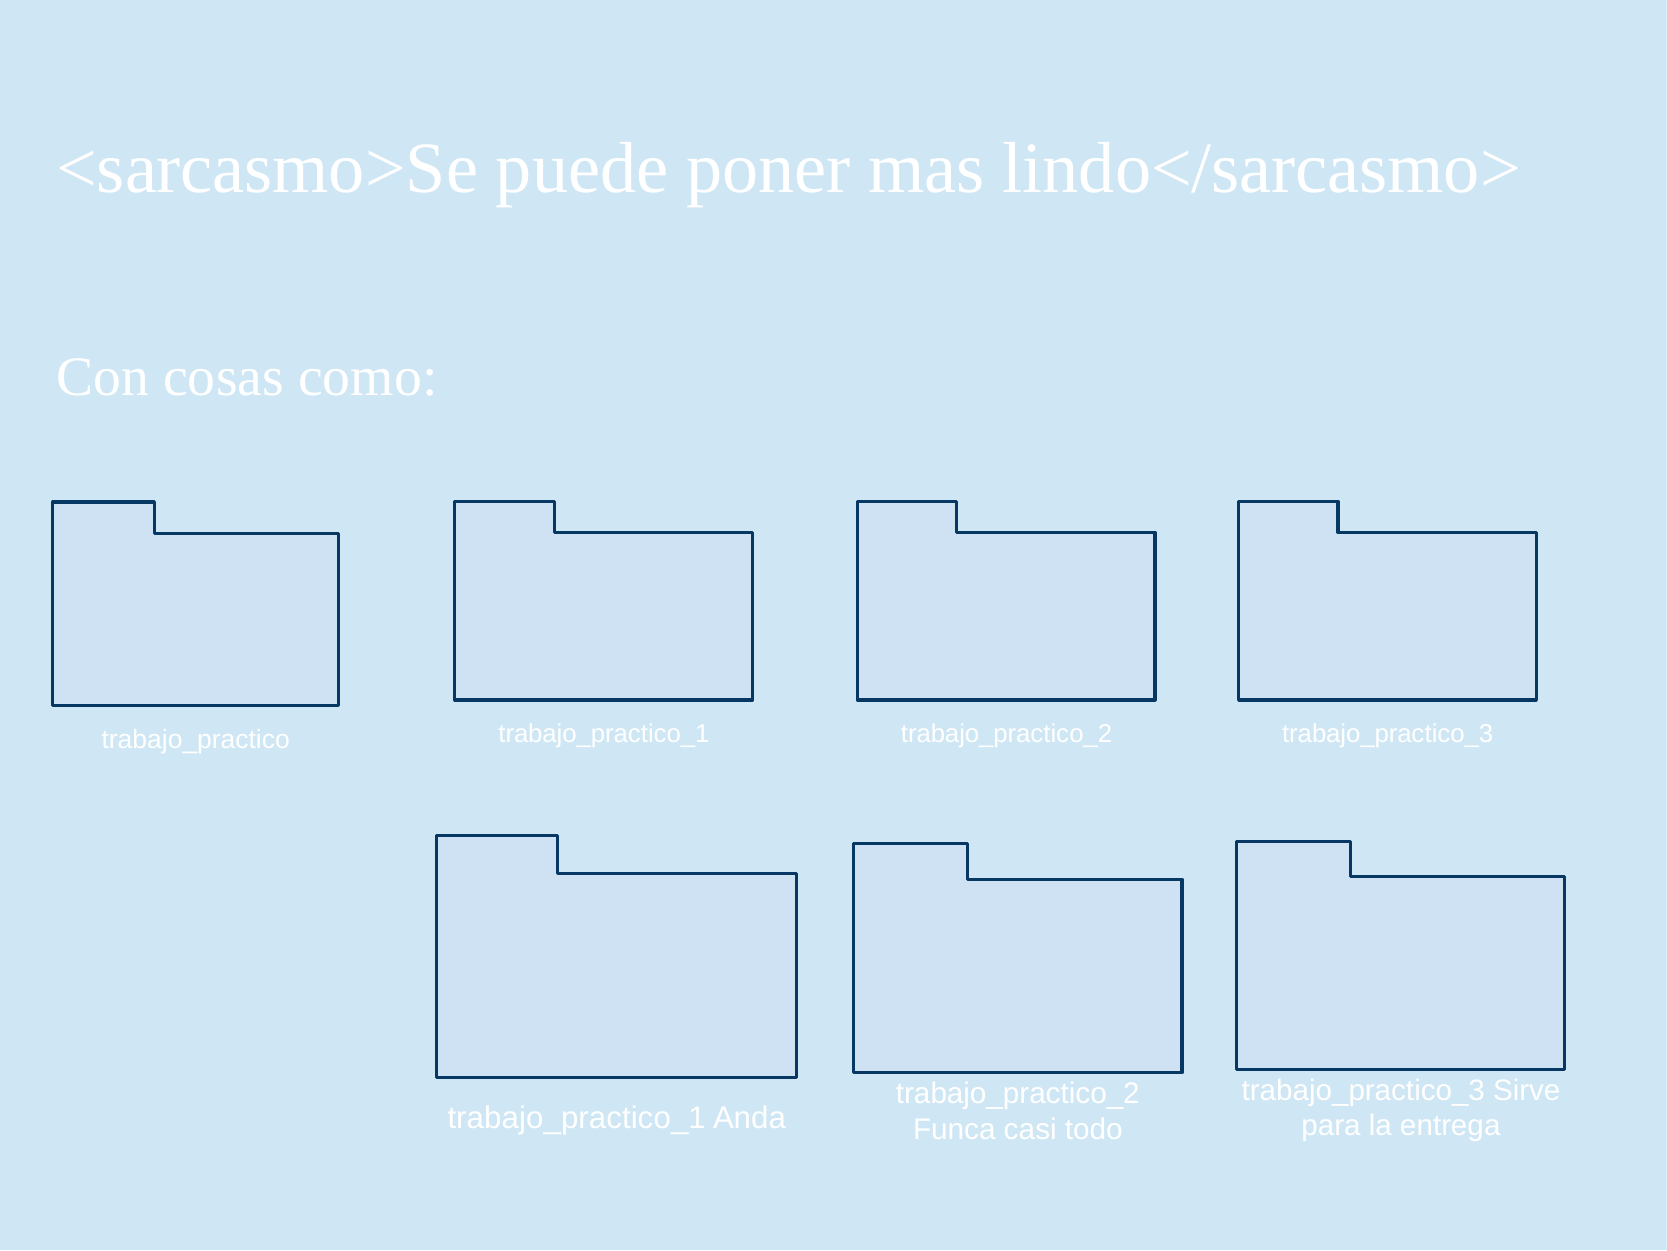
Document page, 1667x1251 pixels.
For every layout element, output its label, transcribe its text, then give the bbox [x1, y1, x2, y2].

text_box trabajo_practico_1 Anda [422, 1076, 812, 1157]
text_box trabajo_practico_2 Funca casi todo [840, 1071, 1197, 1149]
text_box [454, 501, 753, 699]
text_box trabajo_practico_3 Sirve para la entrega [1223, 1068, 1579, 1145]
text_box [857, 501, 1156, 699]
text_box trabajo_practico_2 [845, 699, 1168, 766]
list Con cosas como: [50, 333, 467, 420]
text_box [1238, 501, 1537, 699]
text_box [436, 835, 797, 1076]
text_box [1236, 841, 1565, 1068]
text_box [853, 843, 1183, 1071]
text_box trabajo_practico [41, 704, 351, 772]
text_box [52, 502, 339, 704]
title <sarcasmo>Se puede poner mas lindo</sarcasmo> [50, 113, 1637, 221]
text_box trabajo_practico_3 [1226, 699, 1549, 766]
text_box trabajo_practico_1 [442, 699, 766, 766]
